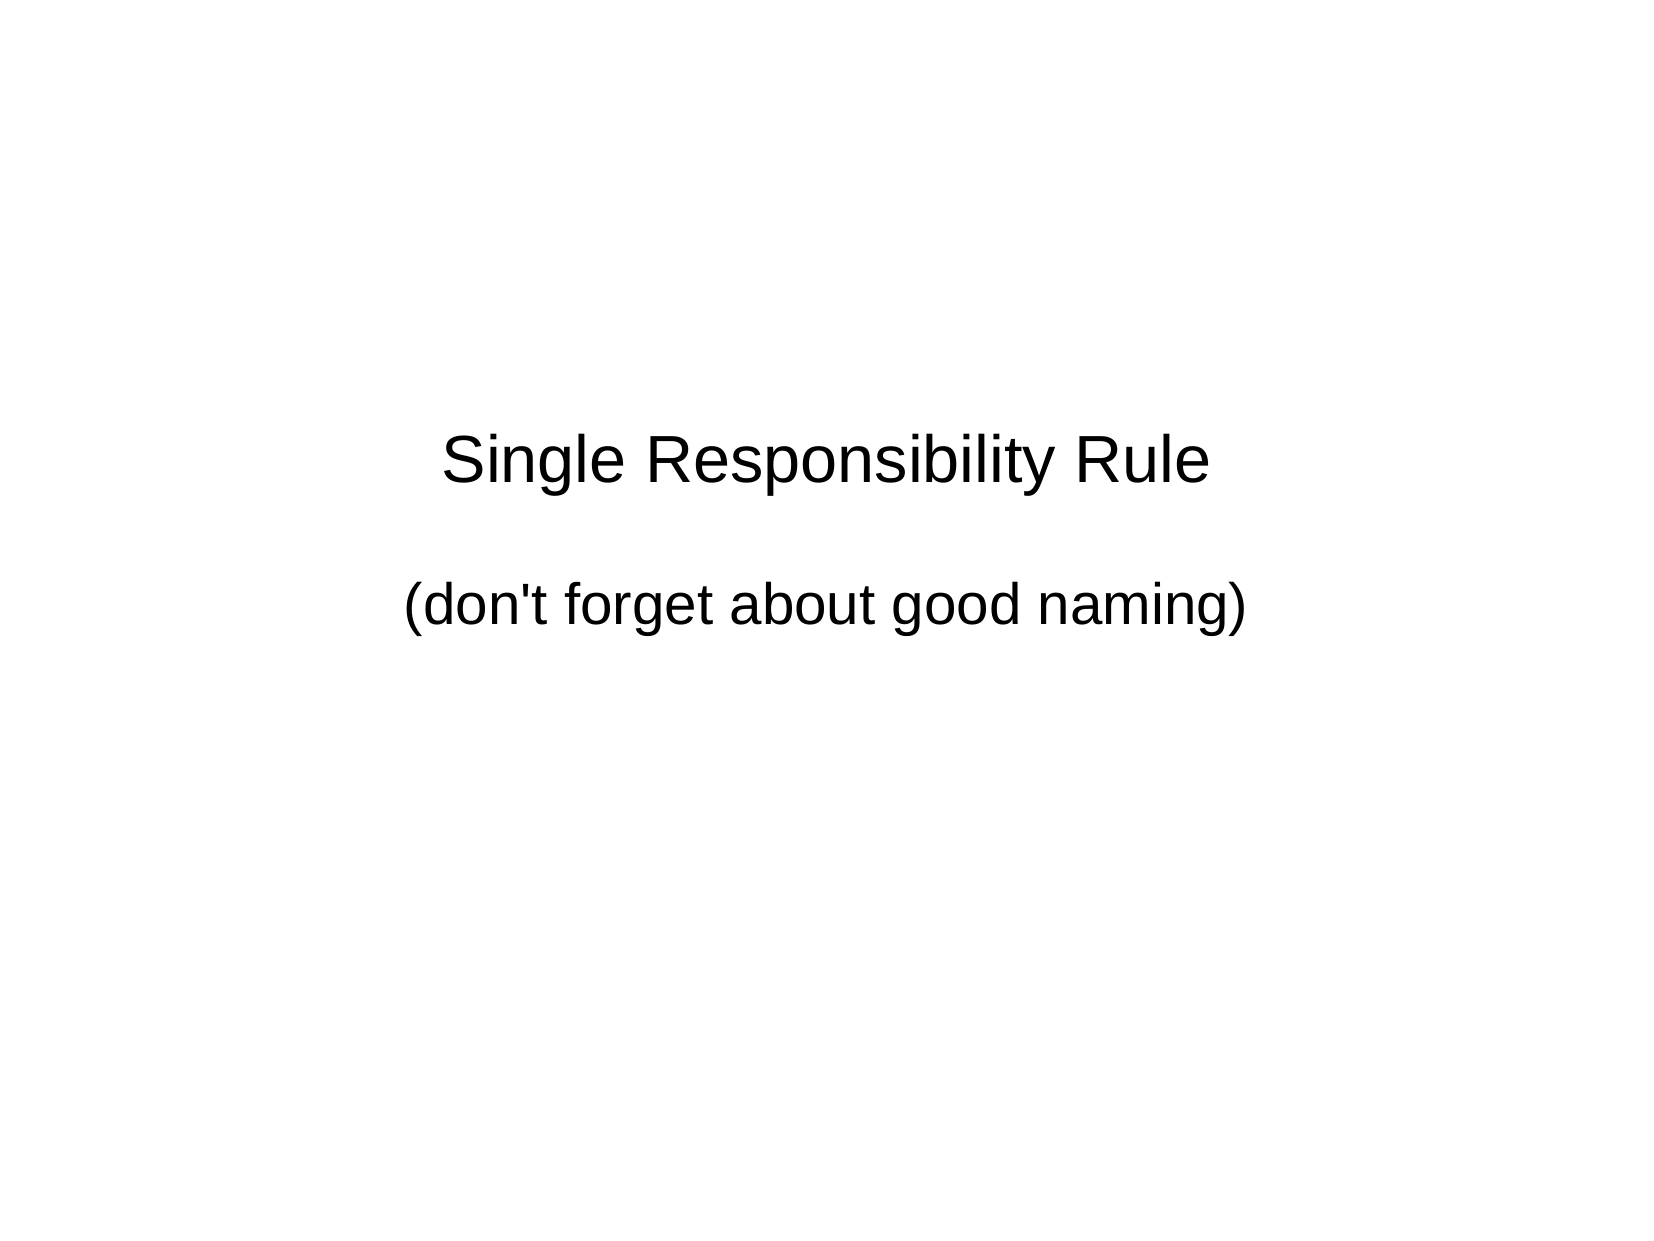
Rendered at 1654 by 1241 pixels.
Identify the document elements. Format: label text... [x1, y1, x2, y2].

subtitle Single Responsibility Rule (don't forget about good naming) [82, 49, 1571, 1010]
